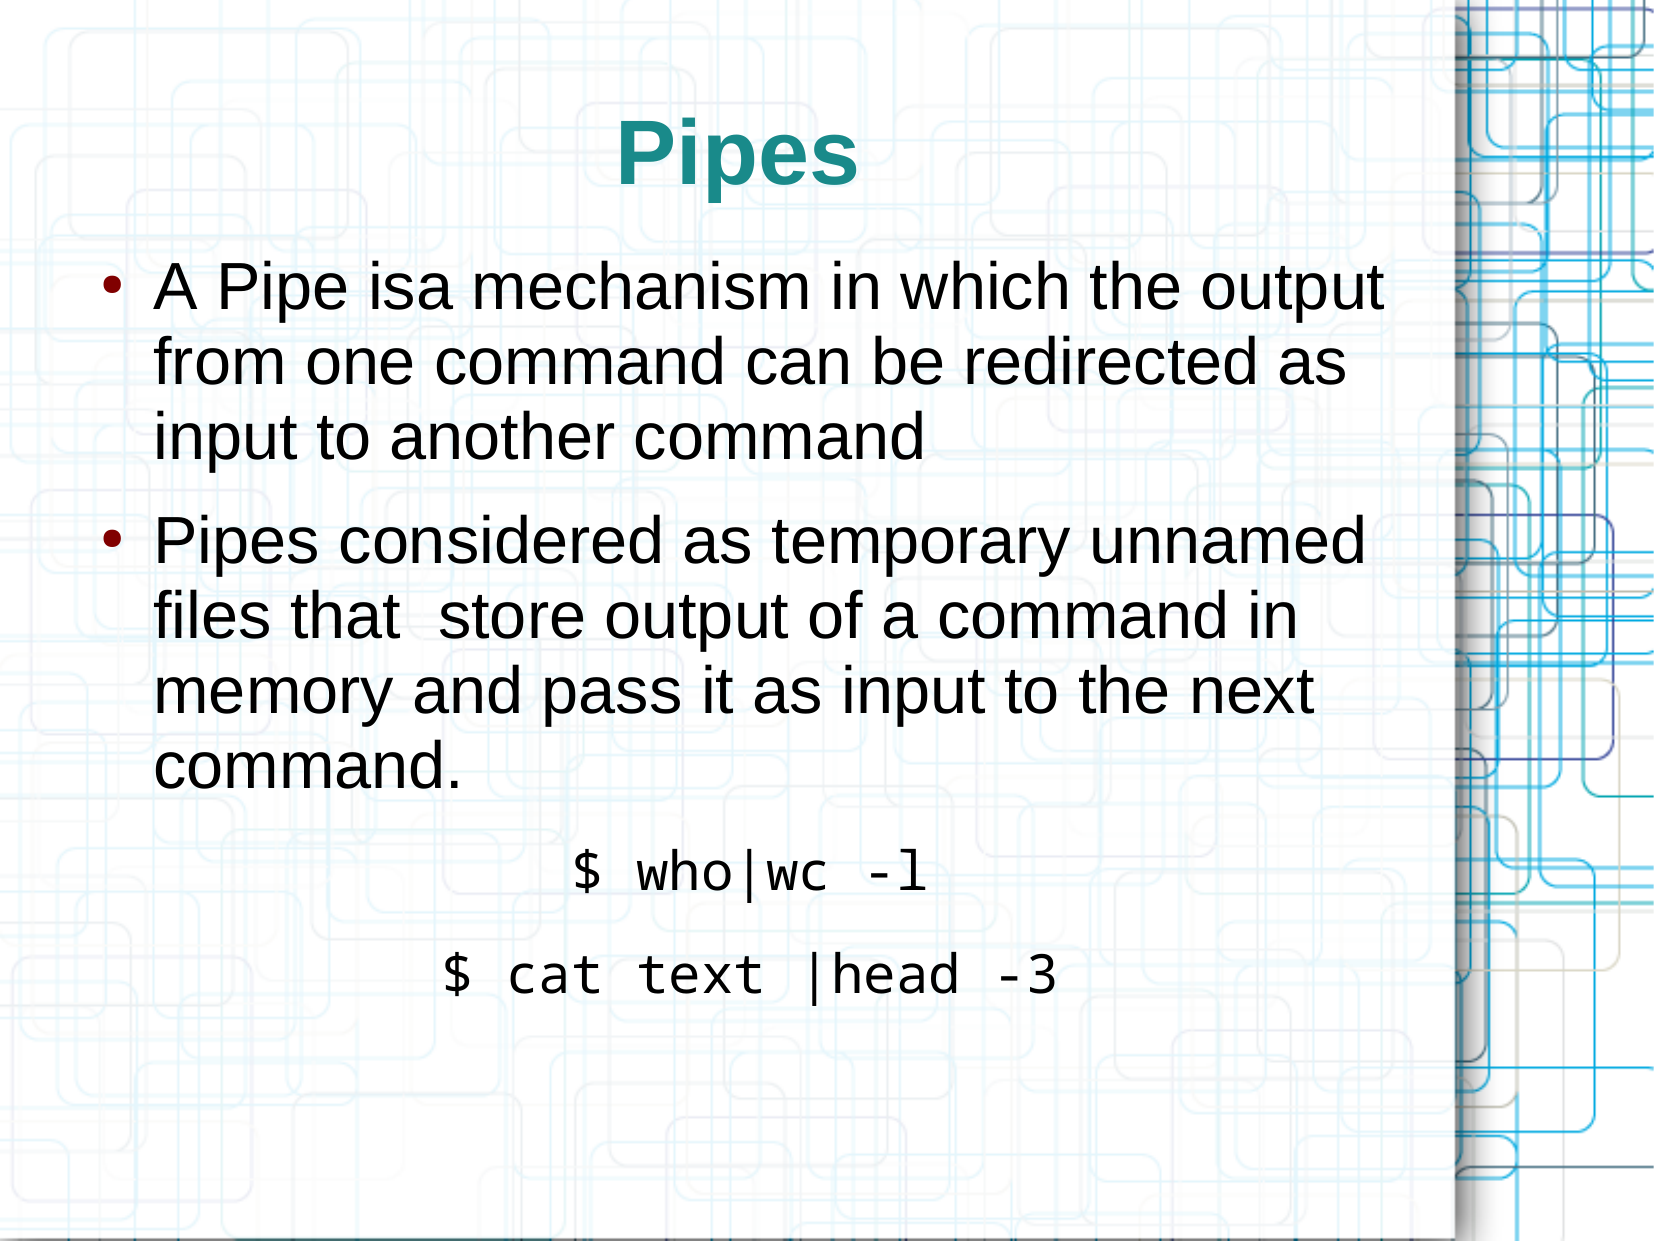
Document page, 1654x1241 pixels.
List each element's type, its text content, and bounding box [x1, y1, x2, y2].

picture [0, 0, 1654, 1241]
list A Pipe isa mechanism in which the output from one command can be redirected as input to another command Pipes considered as temporary unnamed files that store output of a command in memory and pass it as input to the next command. $ who|wc -l $ cat text |head -3 [82, 249, 1418, 1054]
title Pipes [59, 56, 1418, 250]
